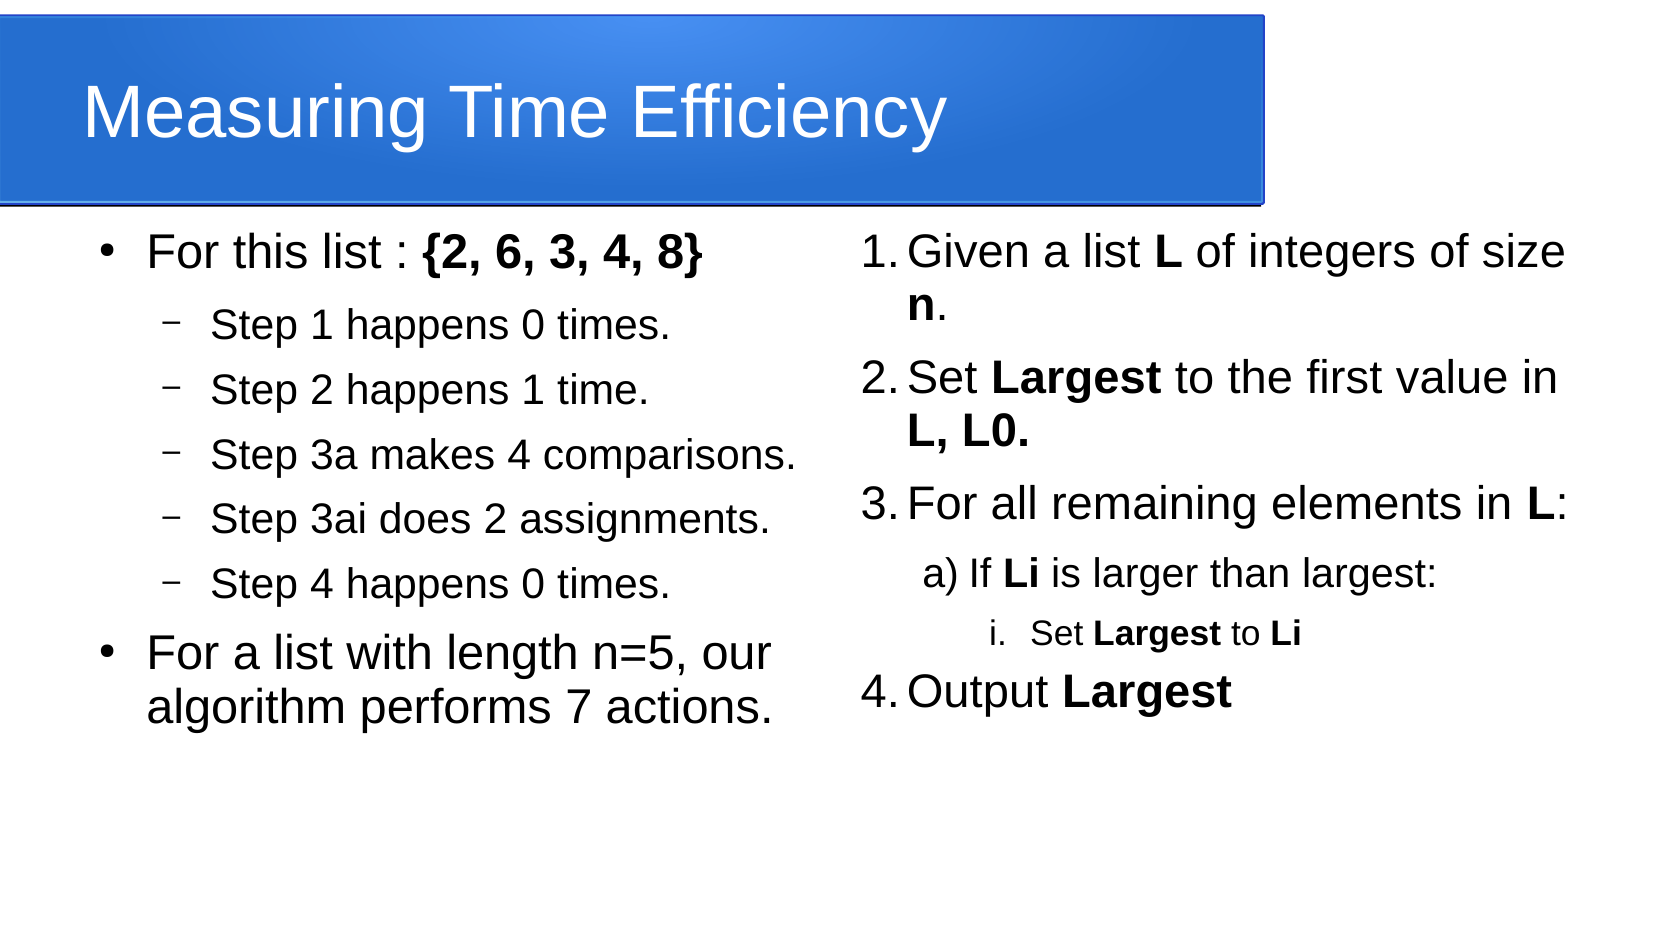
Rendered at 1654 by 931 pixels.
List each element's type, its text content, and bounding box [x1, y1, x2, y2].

list Given a list L of integers of size n. Set Largest to the first value in L, L0. For all remaining elements in L: If Li is larger than largest: Set Largest to Li Output Largest [845, 224, 1572, 764]
list For this list : {2, 6, 3, 4, 8} Step 1 happens 0 times. Step 2 happens 1 time. Step 3a makes 4 comparisons. Step 3ai does 2 assignments. Step 4 happens 0 times. For a list with length n=5, our algorithm performs 7 actions. [82, 224, 809, 764]
title Measuring Time Efficiency [82, 35, 1235, 189]
